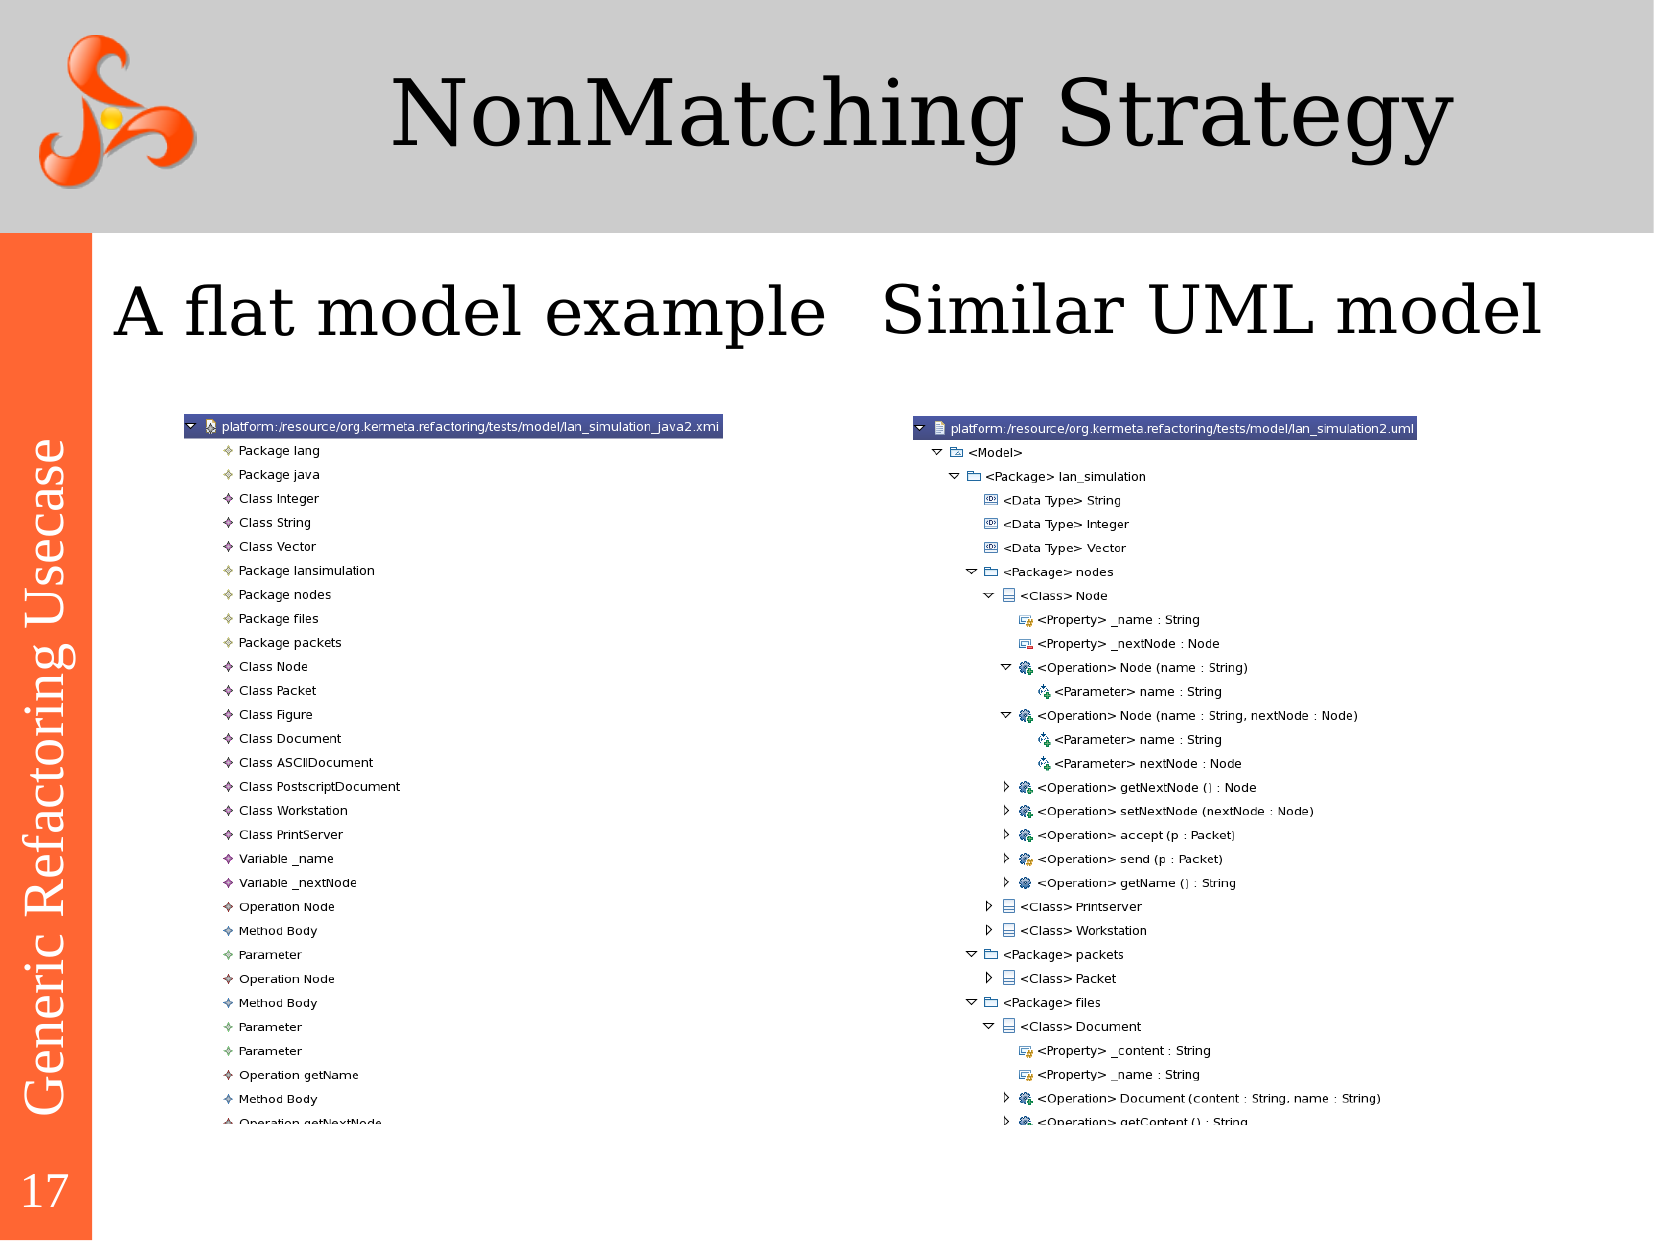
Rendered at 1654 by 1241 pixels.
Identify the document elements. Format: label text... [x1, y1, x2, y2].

text_box Generic Refactoring Usecase [12, 259, 76, 1118]
picture [184, 414, 723, 1124]
list A flat model example [114, 277, 833, 397]
picture [913, 416, 1417, 1125]
picture [39, 35, 197, 189]
list Similar UML model [880, 276, 1606, 426]
title NonMatching Strategy [226, 9, 1618, 223]
